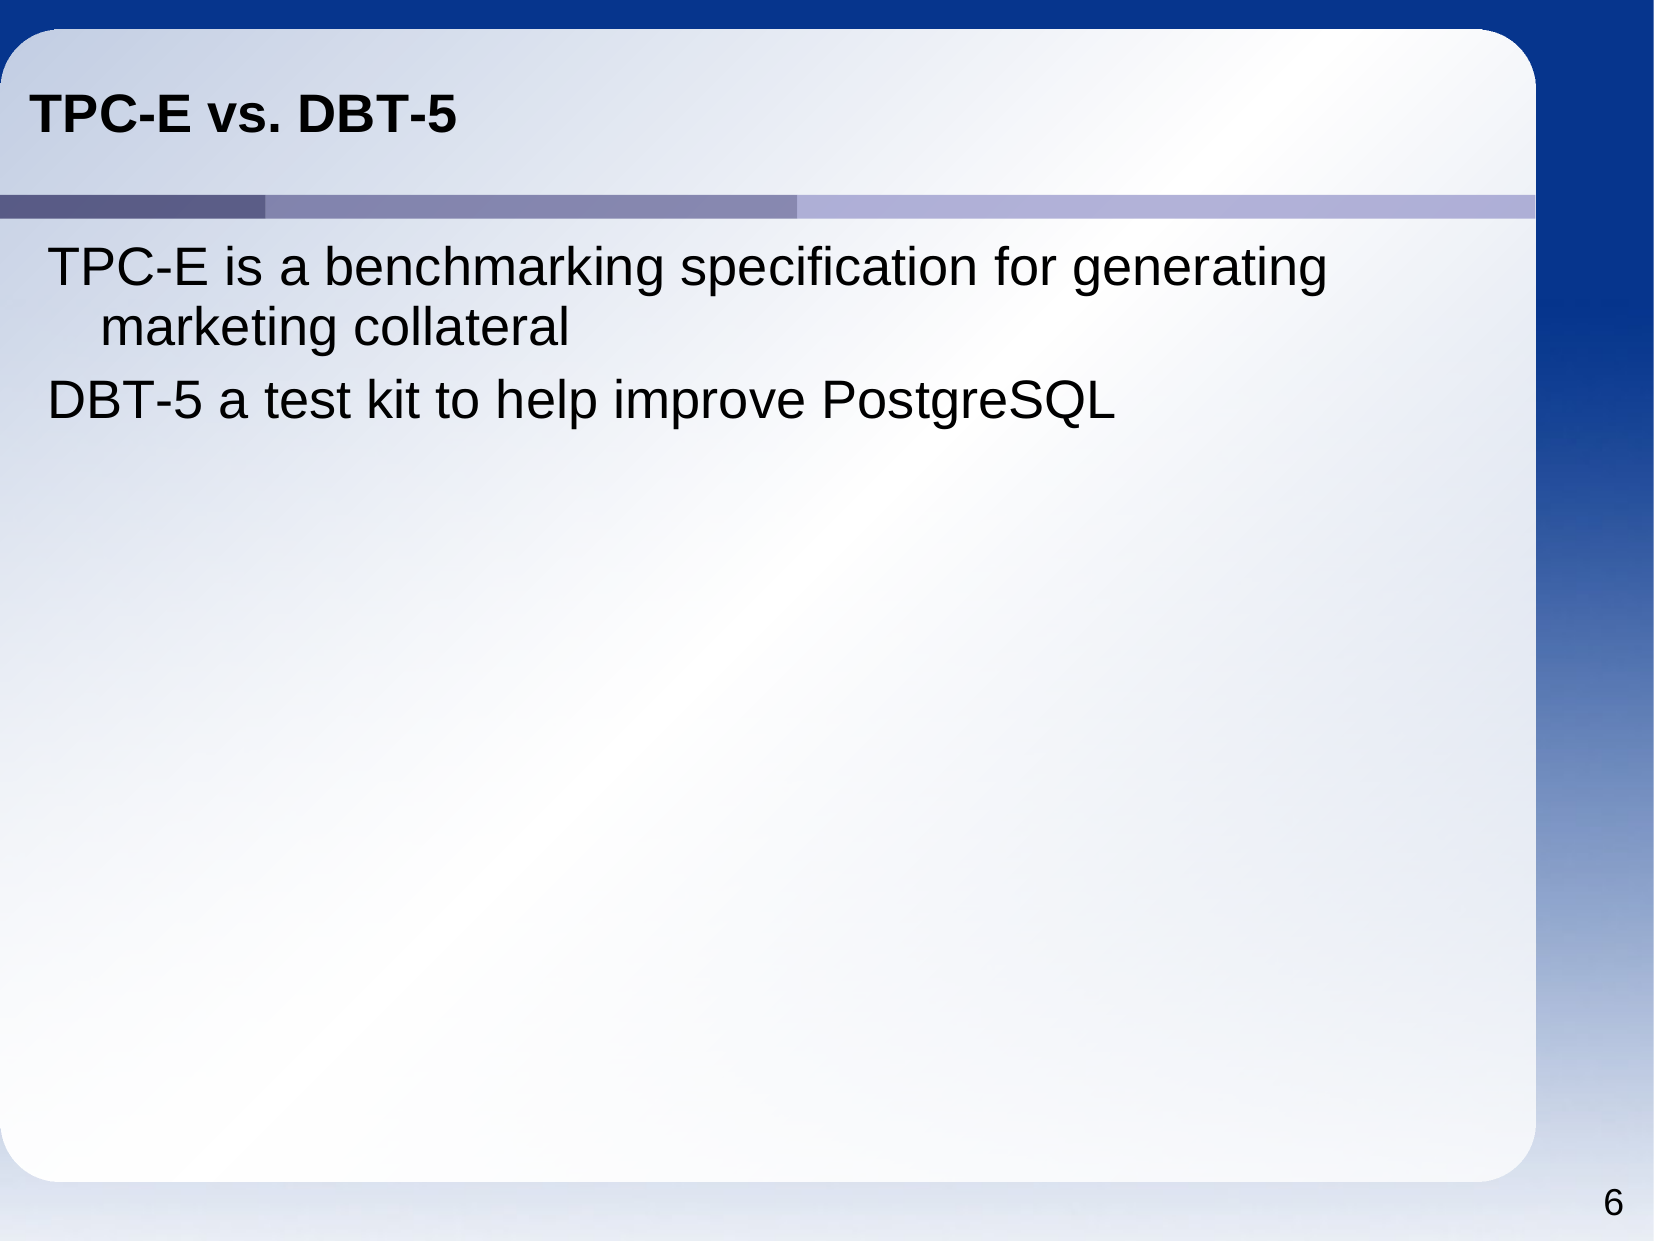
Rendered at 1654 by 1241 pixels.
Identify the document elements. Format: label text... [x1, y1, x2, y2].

picture [0, 0, 1654, 1241]
list TPC-E is a benchmarking specification for generating marketing collateral DBT-5 a test kit to help improve PostgreSQL [29, 236, 1506, 1152]
title TPC-E vs. DBT-5 [29, 49, 1506, 178]
